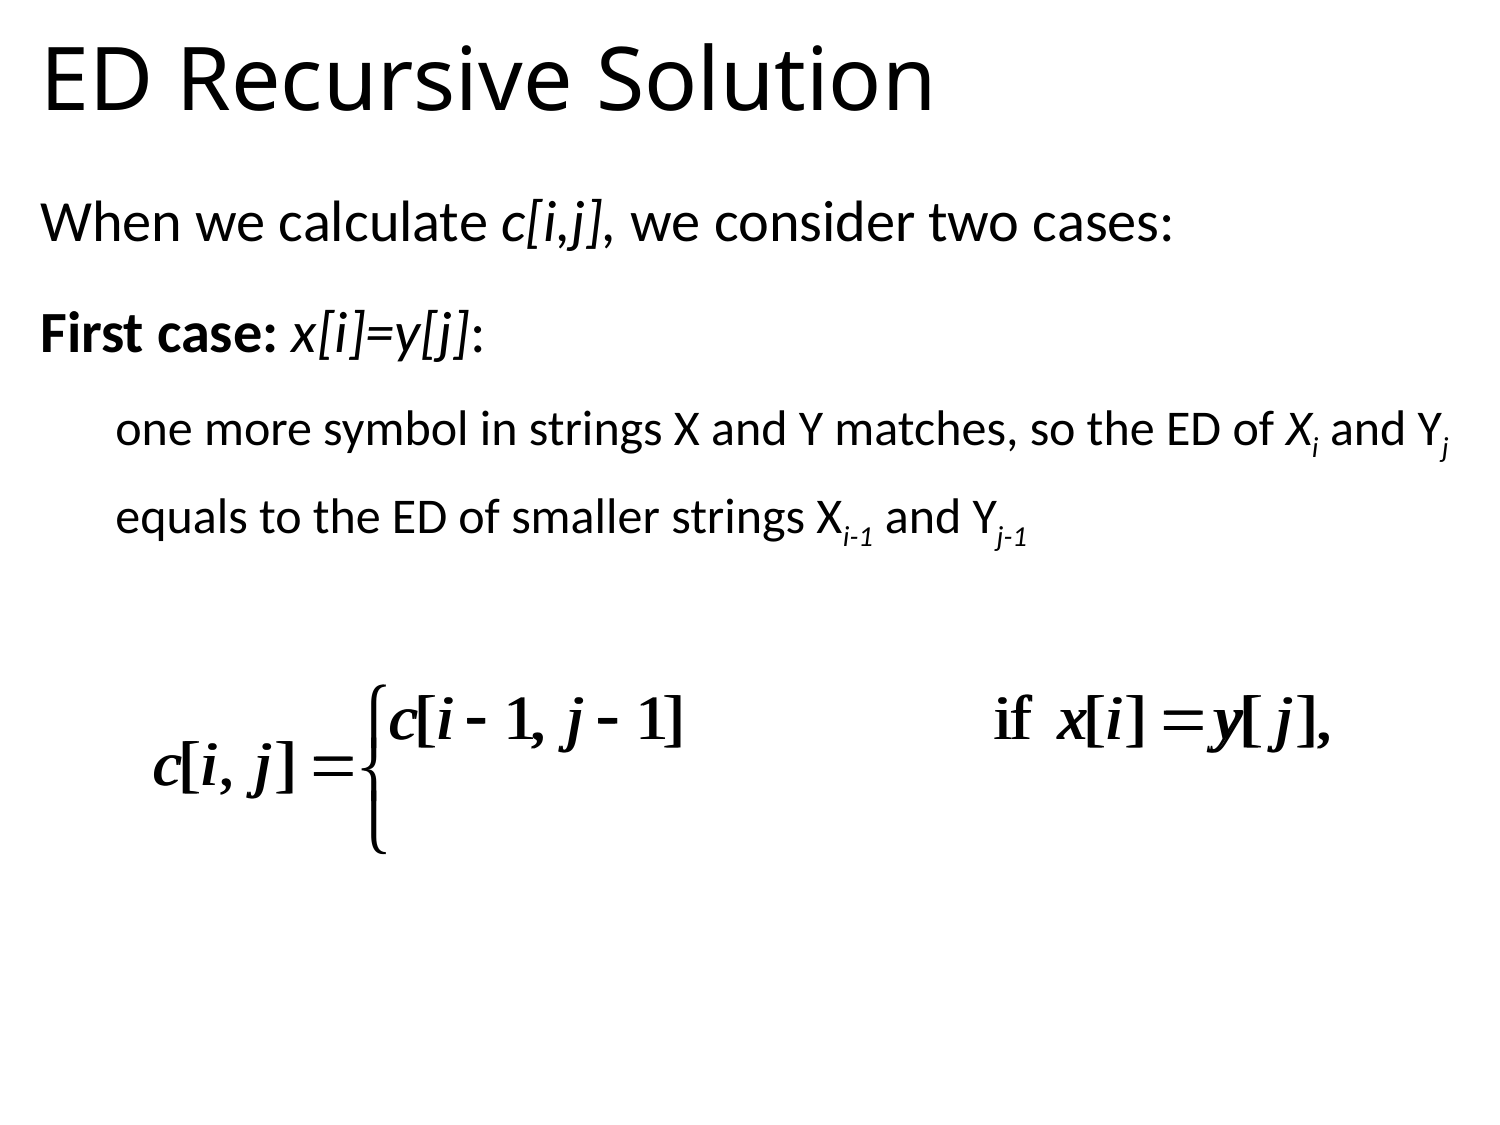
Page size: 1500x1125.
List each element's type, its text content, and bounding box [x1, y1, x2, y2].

title ED Recursive Solution [25, 26, 1469, 138]
list When we calculate c[i,j], we consider two cases: First case: x[i]=y[j]: one more symbol in strings X and Y matches, so the ED of Xi and Yj equals to the ED of smaller strings Xi-1 and Yj-1 [25, 154, 1469, 1014]
picture [143, 675, 1344, 865]
